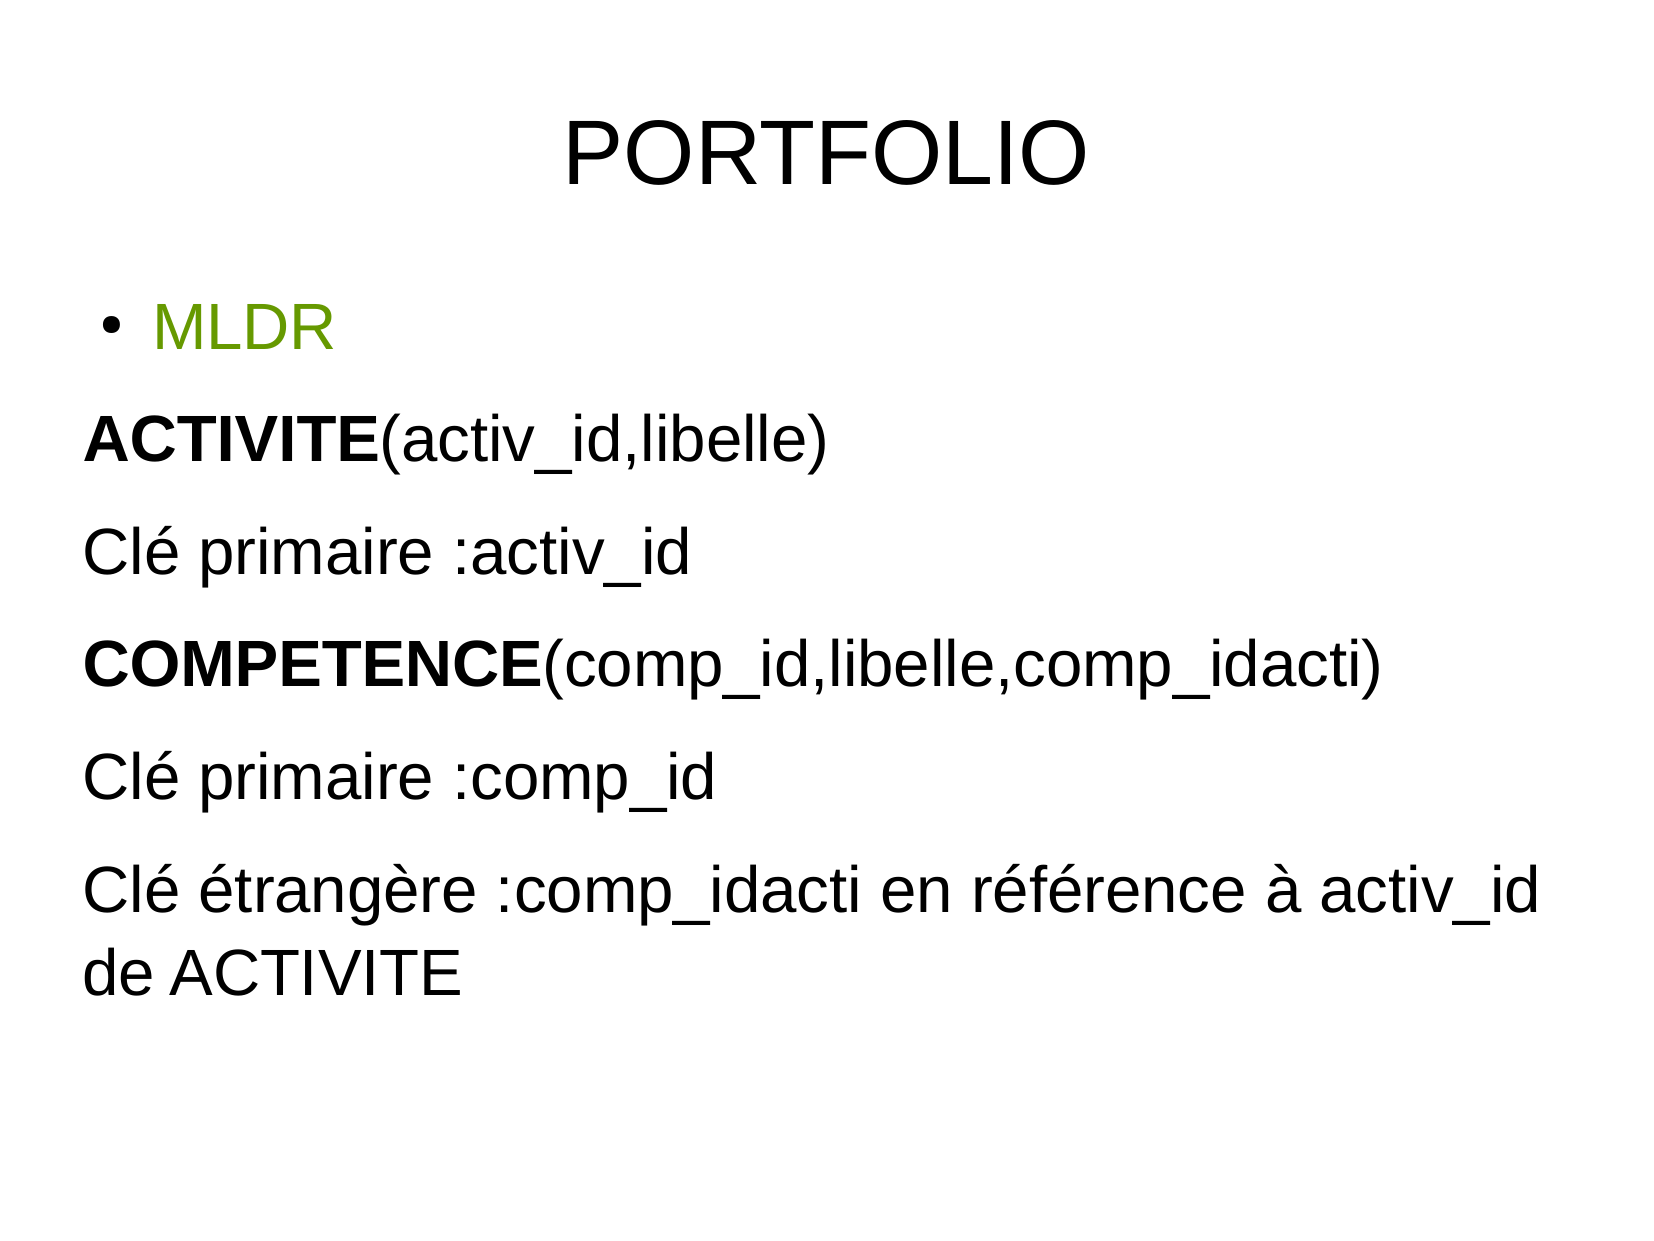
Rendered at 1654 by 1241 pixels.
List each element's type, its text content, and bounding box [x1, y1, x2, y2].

list MLDR ACTIVITE(activ_id,libelle) Clé primaire :activ_id COMPETENCE(comp_id,libelle,comp_idacti) Clé primaire :comp_id Clé étrangère :comp_idacti en référence à activ_id de ACTIVITE [82, 290, 1571, 1010]
title PORTFOLIO [82, 49, 1571, 257]
